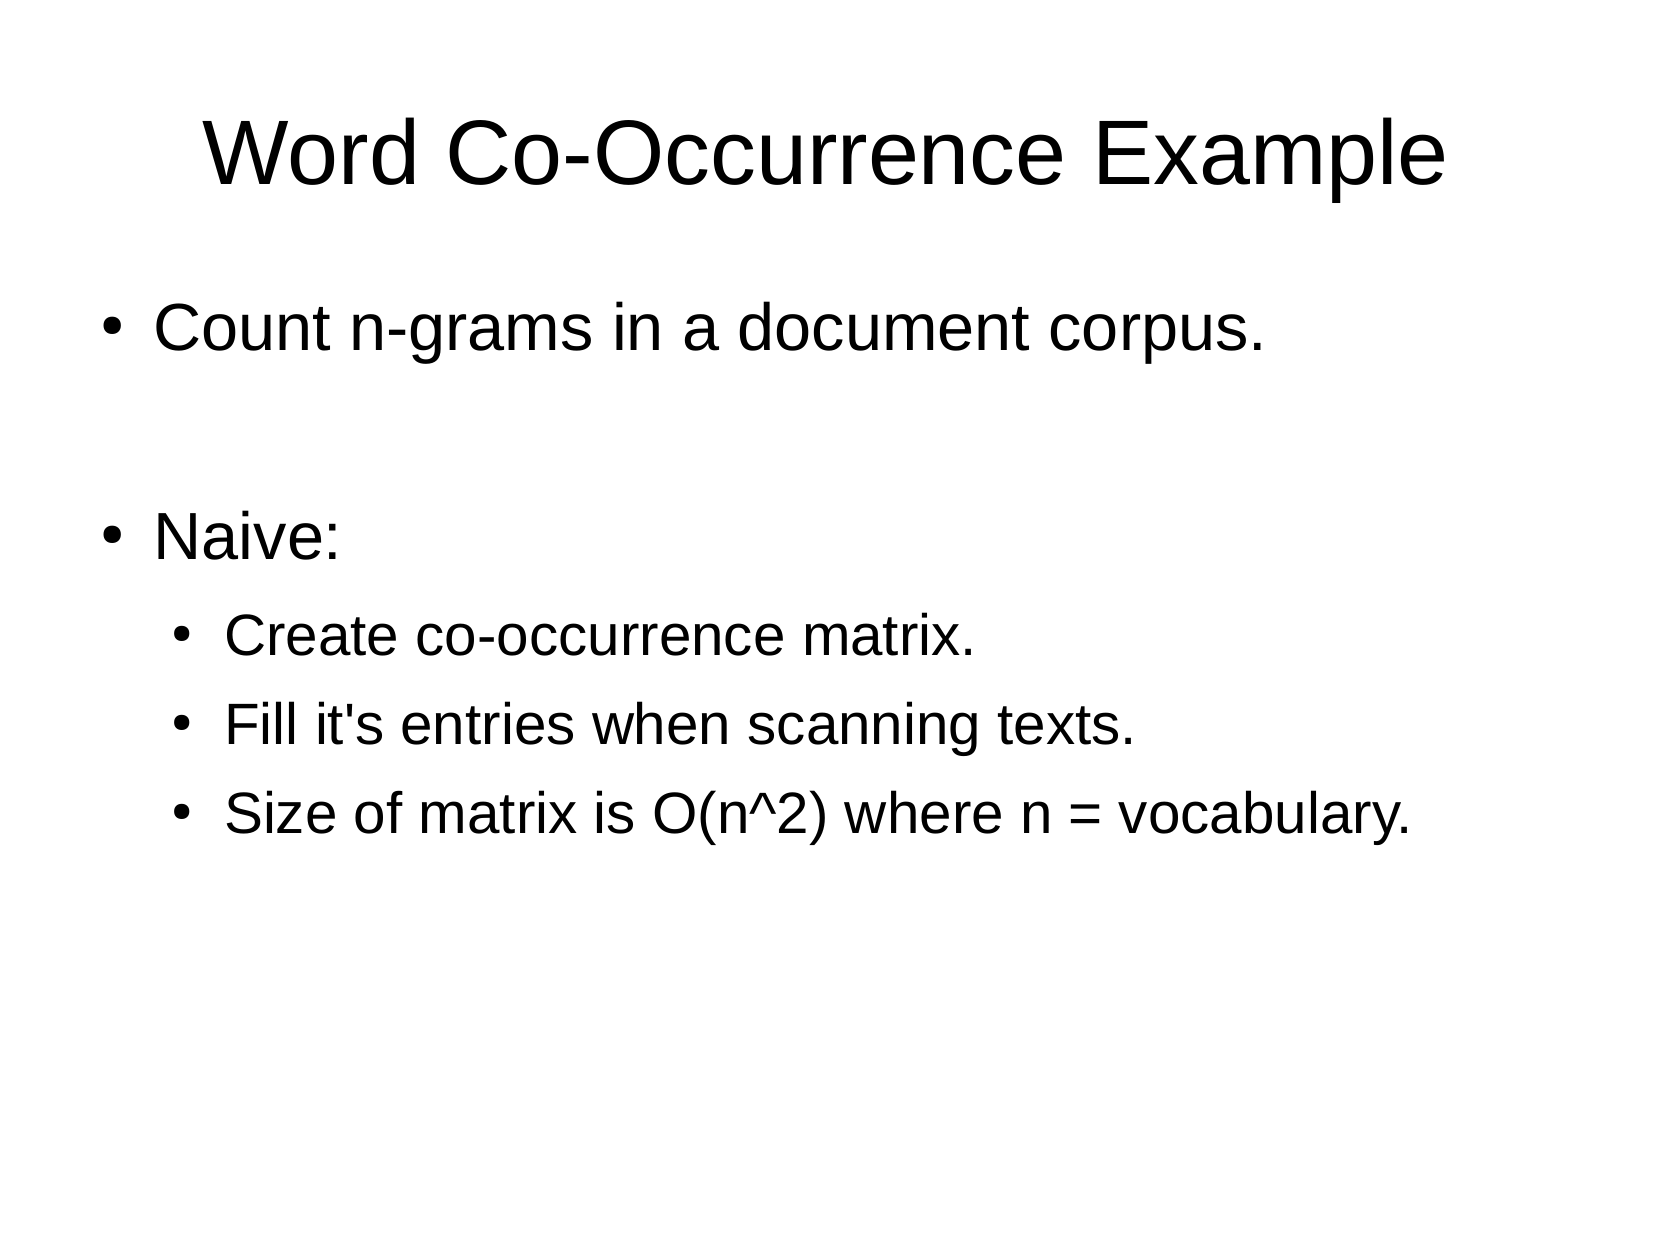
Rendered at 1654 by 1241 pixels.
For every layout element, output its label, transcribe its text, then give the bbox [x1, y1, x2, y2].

list Count n-grams in a document corpus. Naive: Create co-occurrence matrix. Fill it's entries when scanning texts. Size of matrix is O(n^2) where n = vocabulary. [82, 290, 1571, 1094]
title Word Co-Occurrence Example [82, 56, 1571, 250]
